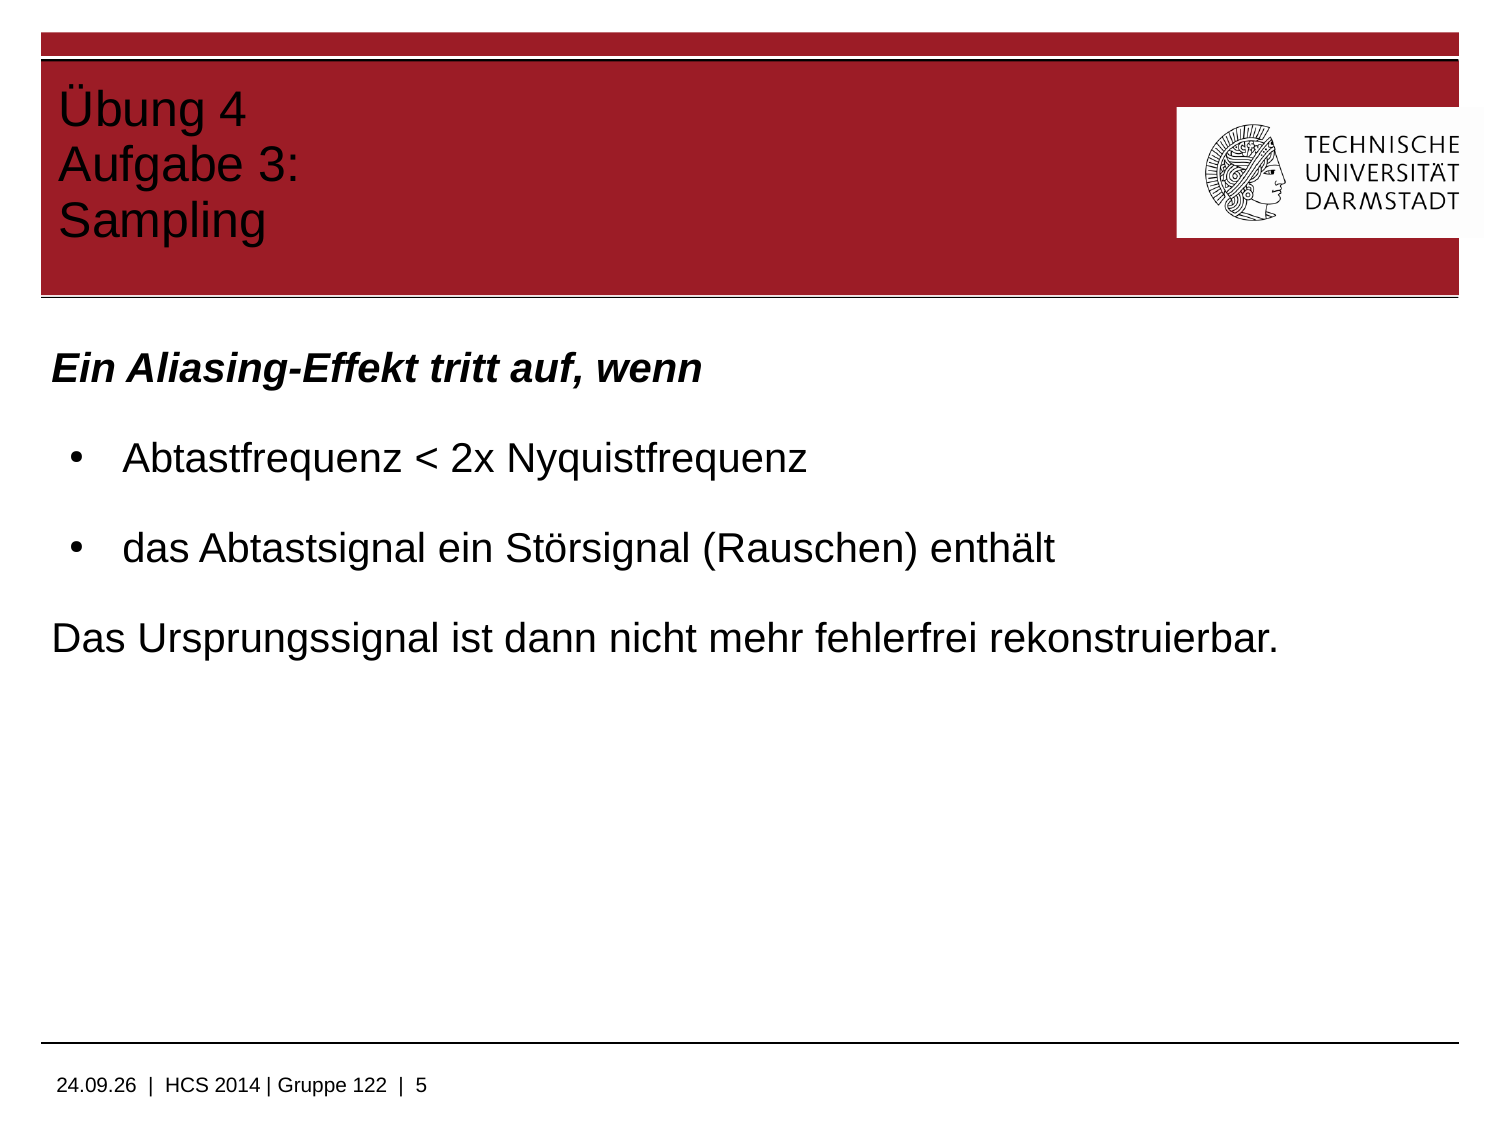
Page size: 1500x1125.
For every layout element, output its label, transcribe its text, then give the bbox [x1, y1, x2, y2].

title Übung 4 Aufgabe 3: Sampling [59, 80, 1149, 249]
picture [1176, 107, 1484, 238]
list Ein Aliasing-Effekt tritt auf, wenn Abtastfrequenz < 2x Nyquistfrequenz das Abtastsignal ein Störsignal (Rauschen) enthält Das Ursprungssignal ist dann nicht mehr fehlerfrei rekonstruierbar. [51, 330, 1444, 1028]
